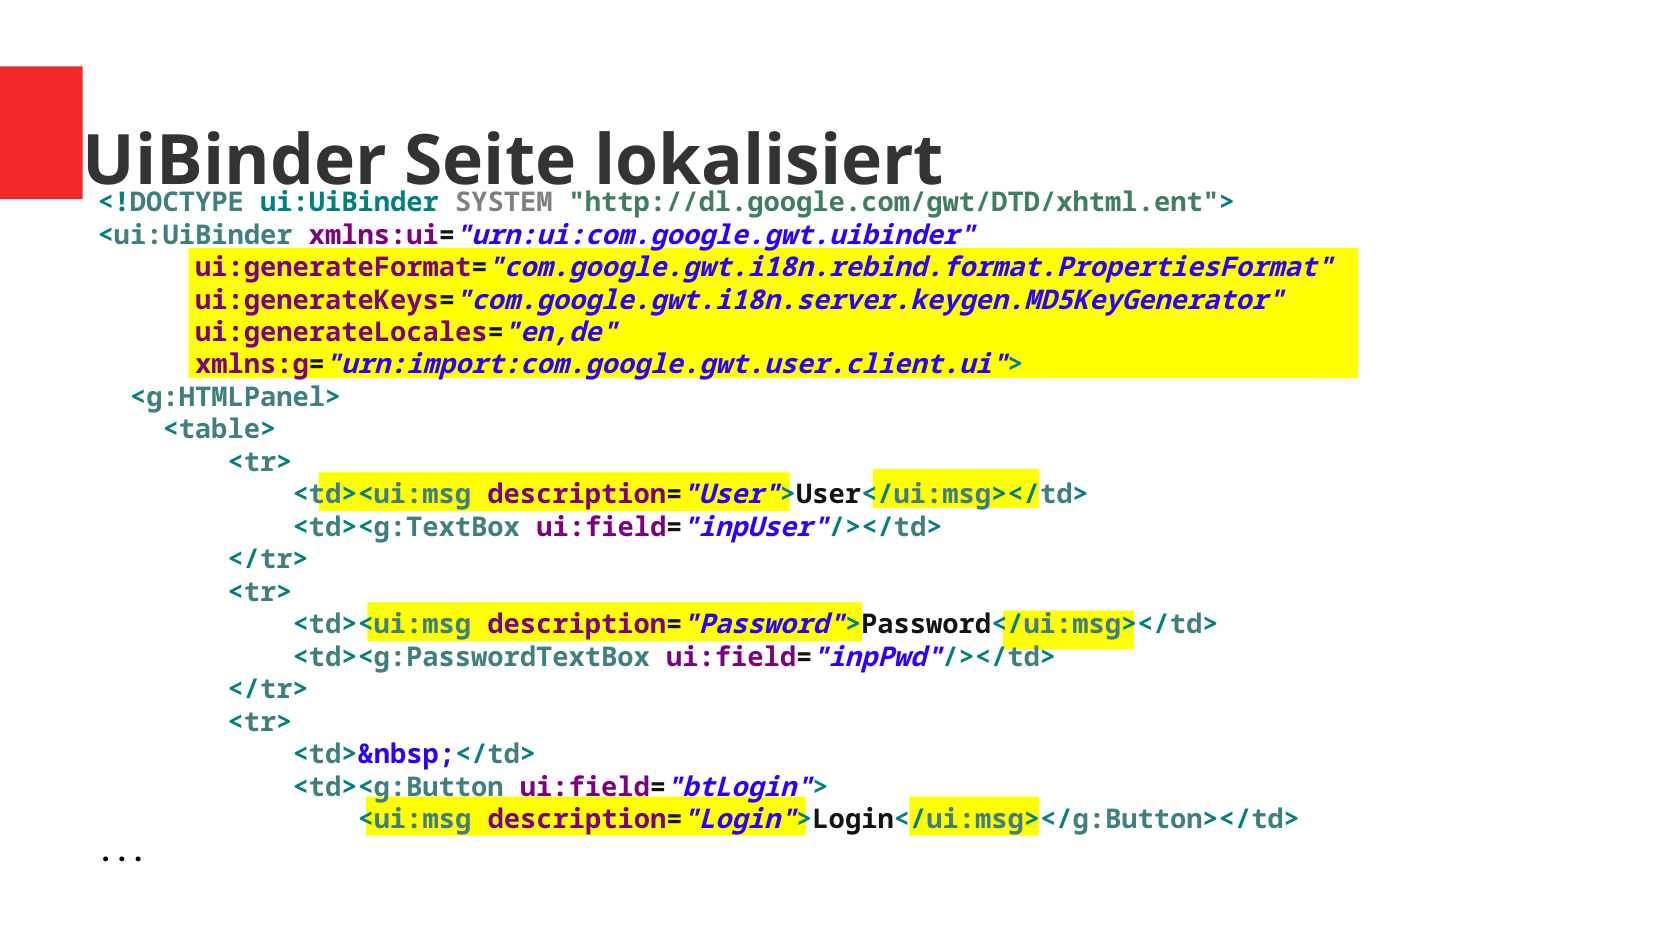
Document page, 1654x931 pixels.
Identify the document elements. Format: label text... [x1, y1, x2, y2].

text_box <!DOCTYPE ui:UiBinder SYSTEM "http://dl.google.com/gwt/DTD/xhtml.ent"> <ui:UiBinder xmlns:ui="urn:ui:com.google.gwt.uibinder" ui:generateFormat="com.google.gwt.i18n.rebind.format.PropertiesFormat" ui:generateKeys="com.google.gwt.i18n.server.keygen.MD5KeyGenerator" ui:generateLocales="en,de" xmlns:g="urn:import:com.google.gwt.user.client.ui"> <g:HTMLPanel> <table> <tr> <td><ui:msg description="User">User</ui:msg></td> <td><g:TextBox ui:field="inpUser"/></td> </tr> <tr> <td><ui:msg description="Password">Password</ui:msg></td> <td><g:PasswordTextBox ui:field="inpPwd"/></td> </tr> <tr> <td>&nbsp;</td> <td><g:Button ui:field="btLogin"> <ui:msg description="Login">Login</ui:msg></g:Button></td> ... [82, 177, 1594, 875]
title UiBinder Seite lokalisiert [82, 33, 1571, 177]
